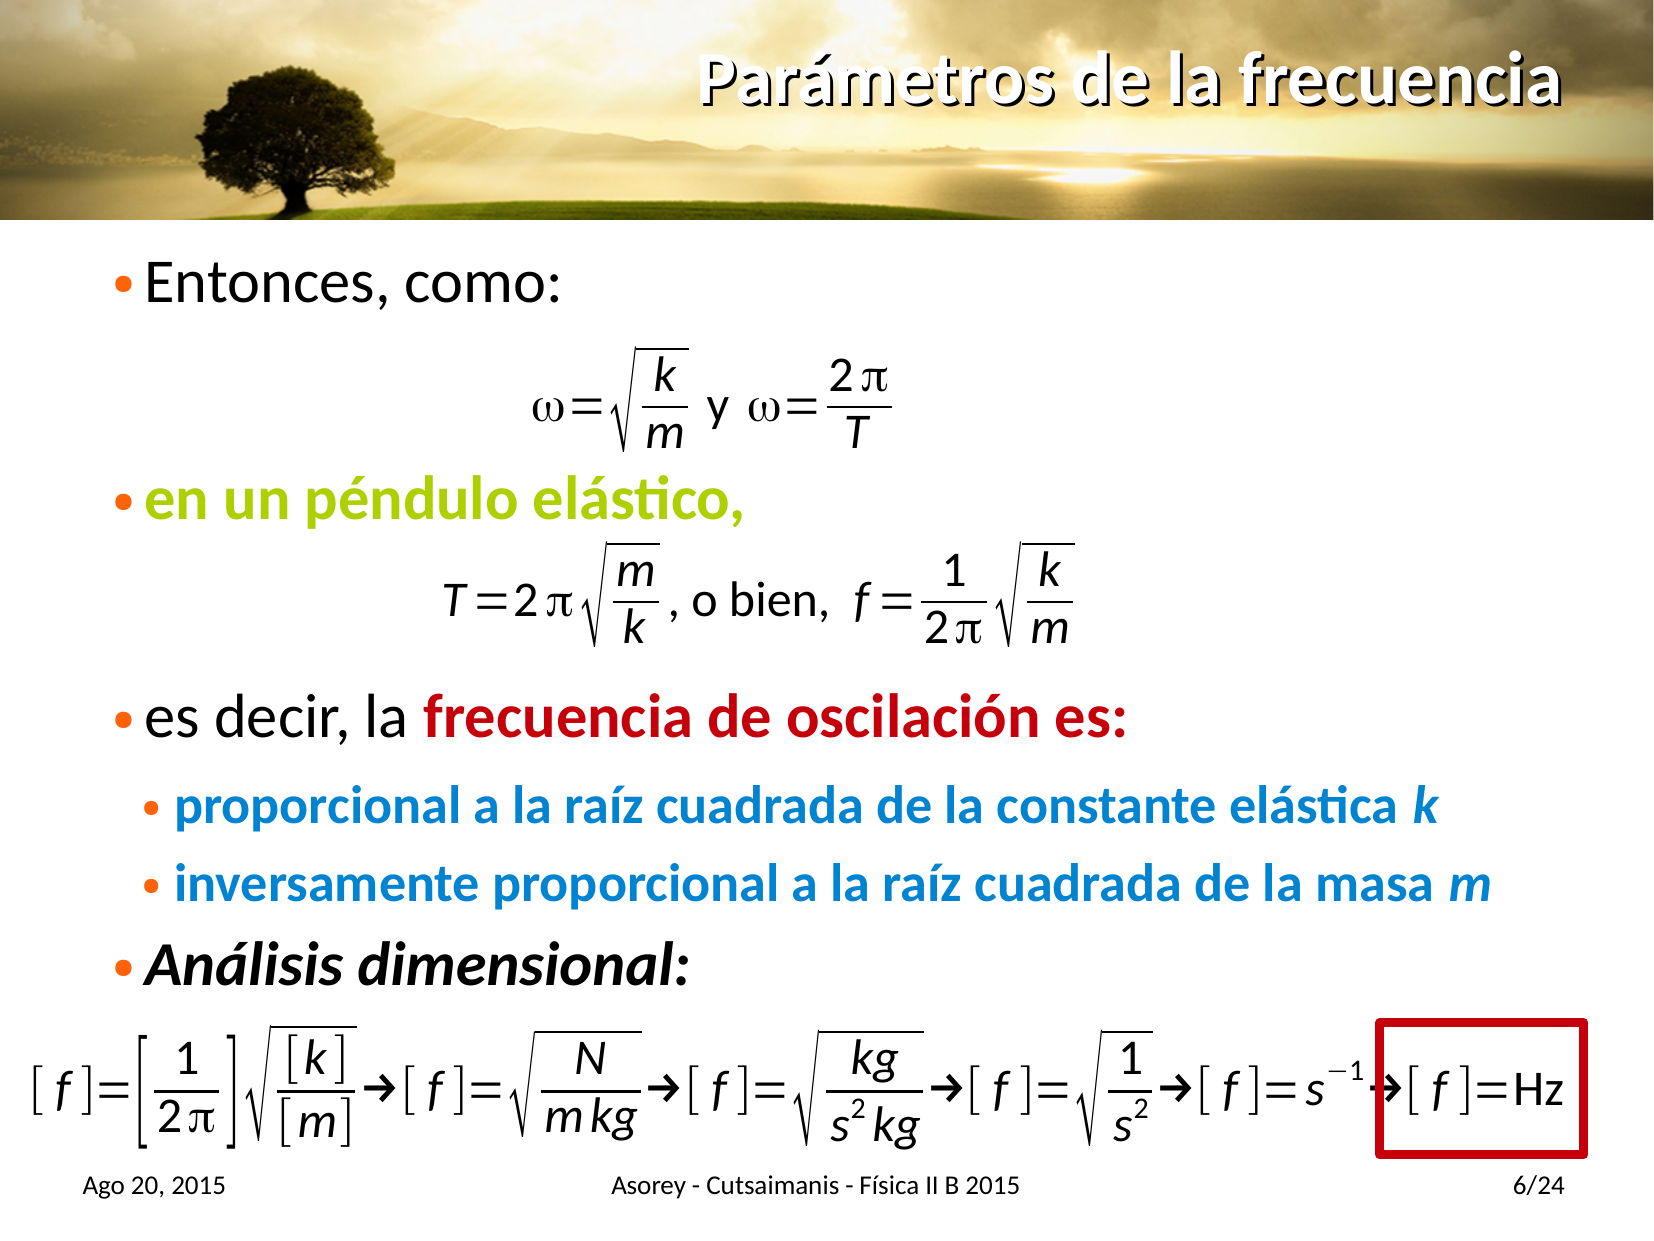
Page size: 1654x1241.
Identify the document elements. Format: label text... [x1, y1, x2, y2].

chart [1384, 1027, 1571, 1150]
list Entonces, como: en un péndulo elástico, es decir, la frecuencia de oscilación es: proporcional a la raíz cuadrada de la constante elástica k inversamente proporcional a la raíz cuadrada de la masa m Análisis dimensional: [82, 255, 1571, 1023]
picture [0, 0, 1654, 220]
chart [24, 1023, 1375, 1156]
chart [435, 540, 1082, 657]
chart [525, 345, 901, 514]
title Parámetros de la frecuencia [75, 19, 1564, 151]
